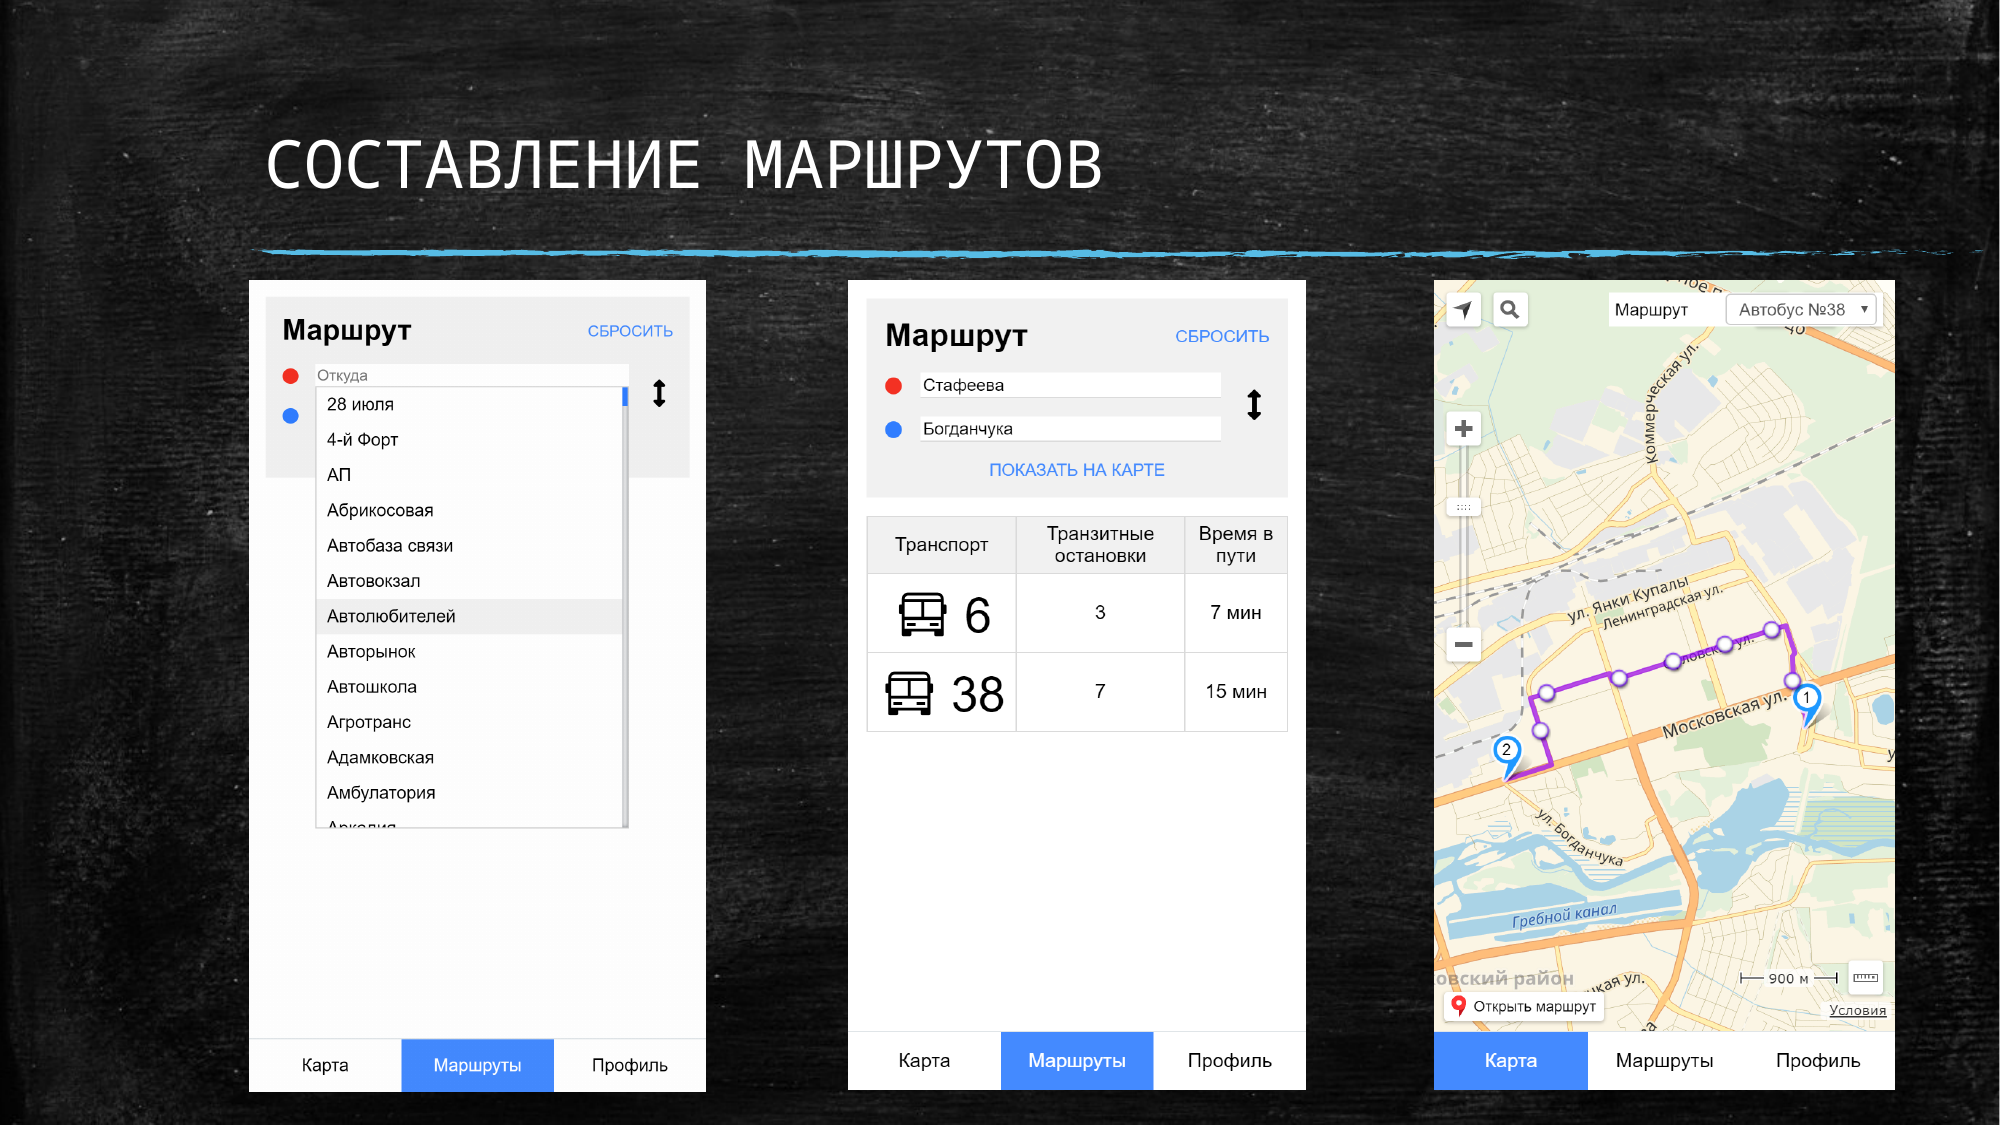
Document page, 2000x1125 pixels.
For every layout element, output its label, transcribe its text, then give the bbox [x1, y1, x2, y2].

picture [848, 280, 1306, 1090]
picture [249, 280, 706, 1092]
picture [1434, 280, 1895, 1090]
title СОСТАВЛЕНИЕ МАРШРУТОВ [249, 45, 1750, 213]
